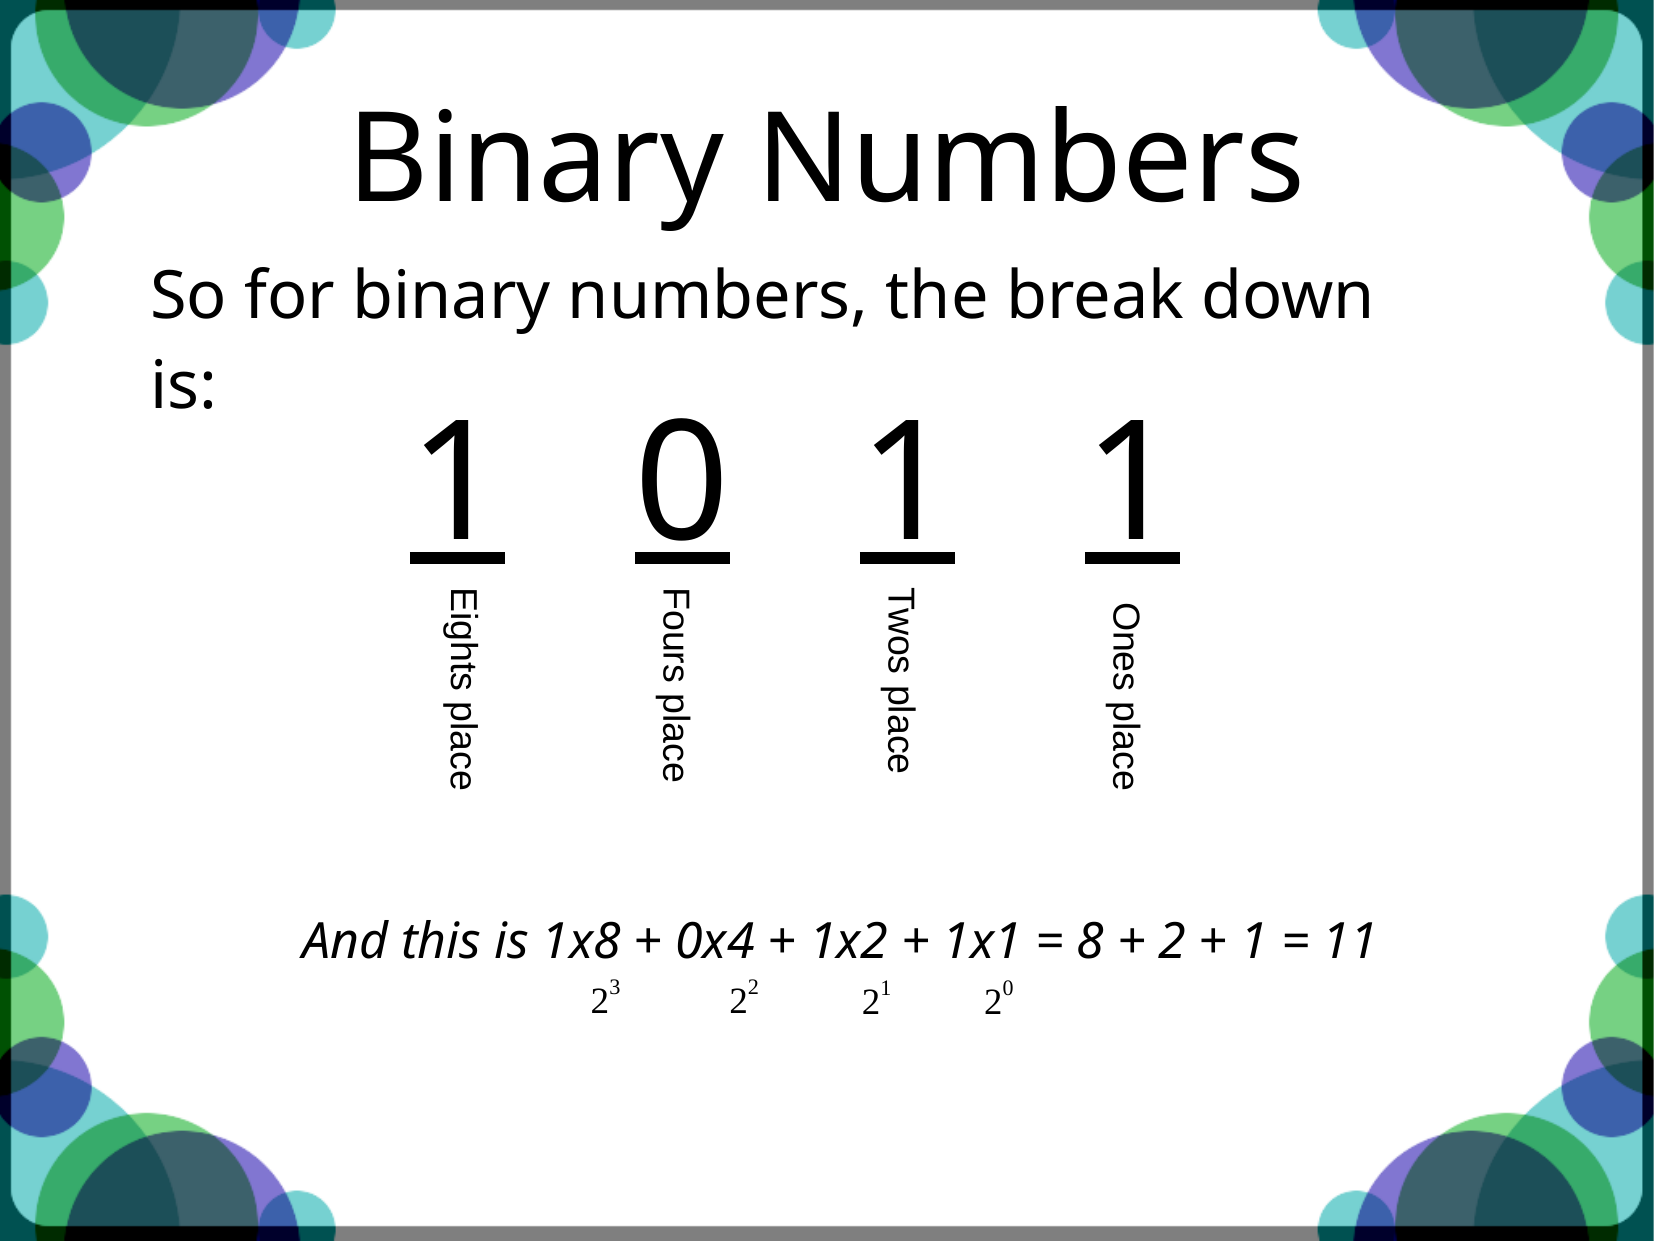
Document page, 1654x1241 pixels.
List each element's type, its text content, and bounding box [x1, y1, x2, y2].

subtitle So for binary numbers, the break down is: [150, 270, 1441, 362]
chart [581, 973, 631, 1021]
text_box 1 0 1 1 [150, 362, 1441, 588]
text_box Fours place [647, 572, 706, 826]
chart [975, 975, 1023, 1022]
chart [852, 975, 901, 1022]
chart [720, 973, 769, 1021]
title Binary Numbers [82, 49, 1571, 257]
text_box Eights place [435, 572, 493, 826]
picture [0, 0, 1654, 1241]
text_box Twos place [872, 572, 931, 826]
text_box And this is 1x8 + 0x4 + 1x2 + 1x1 = 8 + 2 + 1 = 11 [195, 826, 1486, 1052]
text_box Ones place [1097, 587, 1156, 826]
